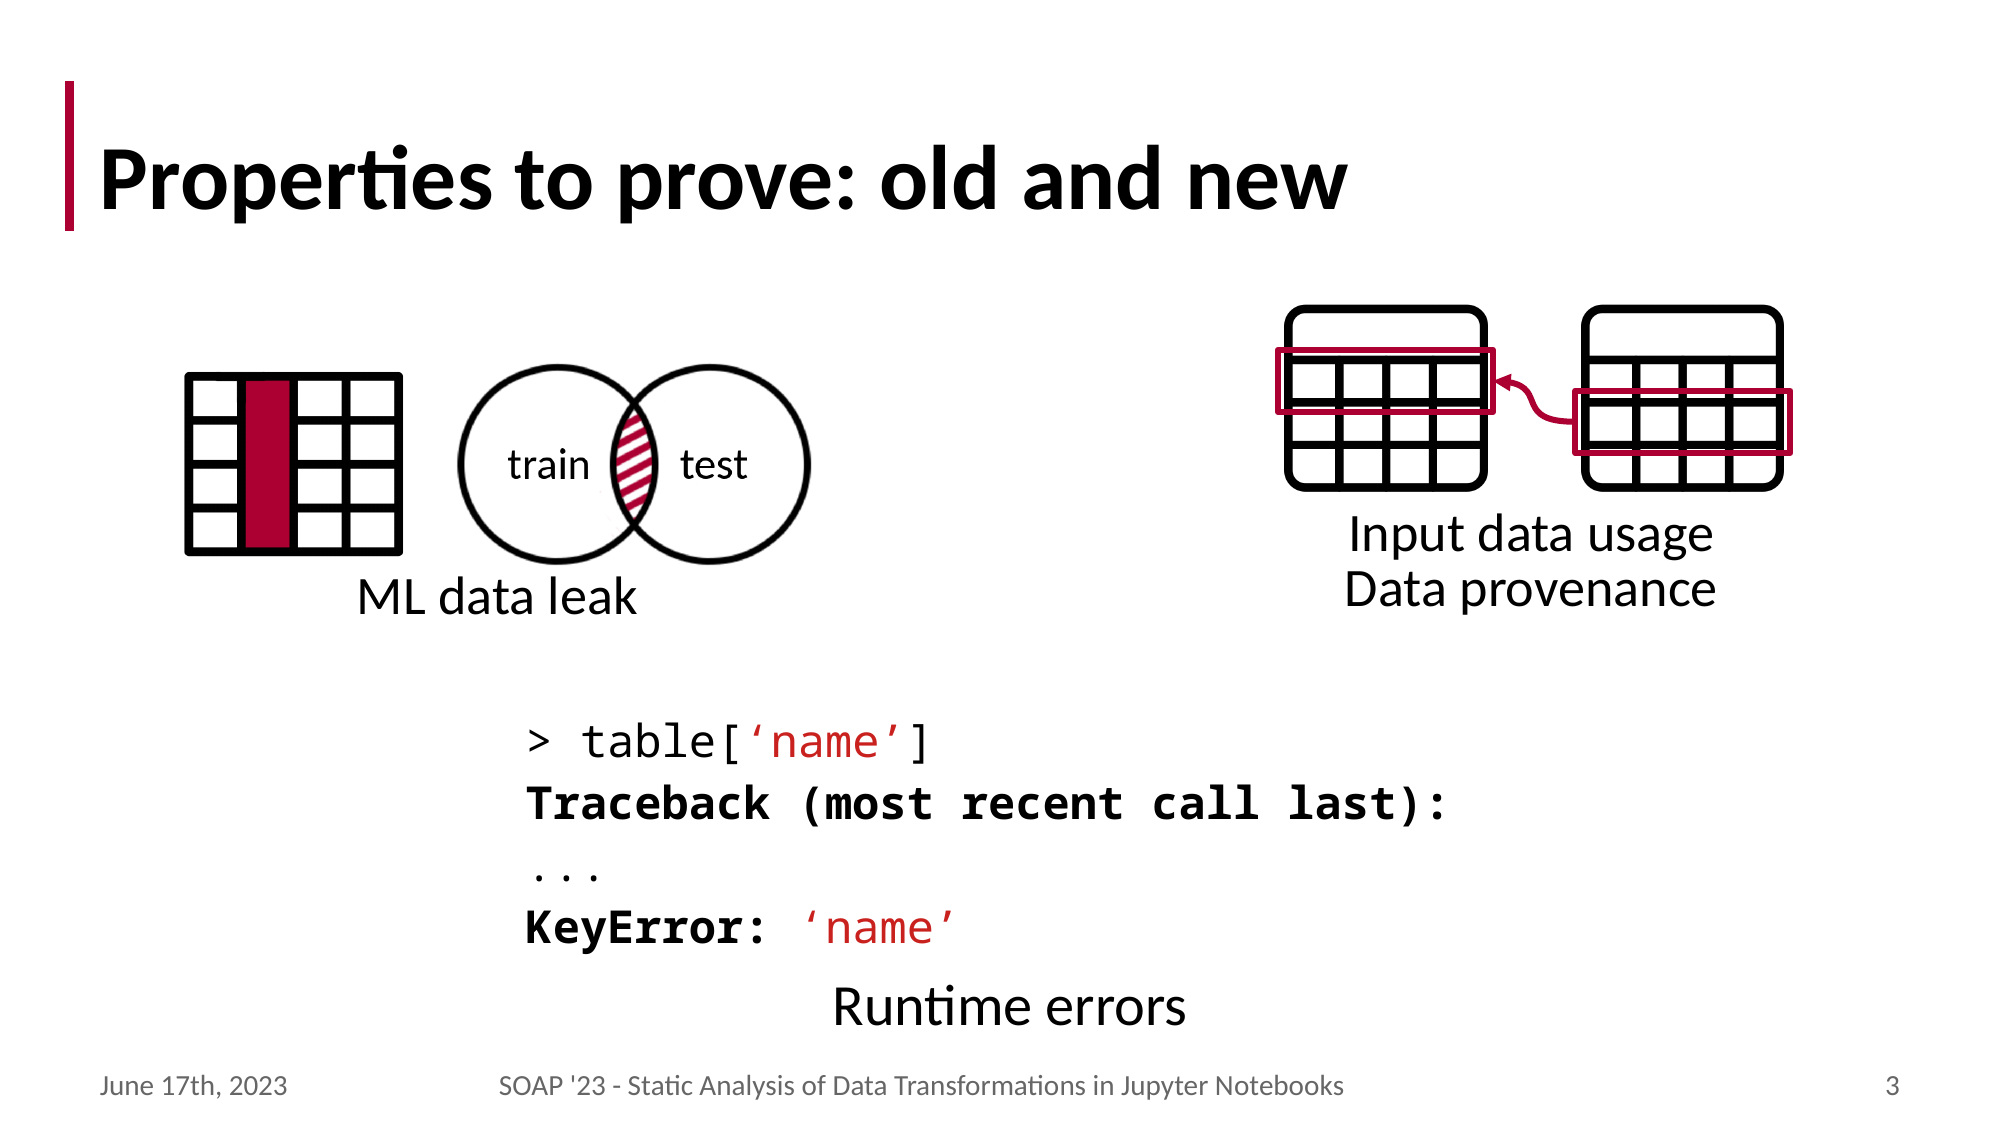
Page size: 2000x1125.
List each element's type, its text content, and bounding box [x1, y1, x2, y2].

title Properties to prove: old and new [99, 44, 1900, 233]
picture [1284, 353, 1488, 409]
picture [180, 339, 407, 566]
text_box ML data leak [180, 566, 816, 657]
picture [1581, 296, 1784, 388]
picture [1284, 296, 1488, 347]
picture [1581, 456, 1784, 500]
picture [1284, 415, 1488, 500]
text_box > table[‘name’] Traceback (most recent call last): ... KeyError: ‘name’ Runtime errors [510, 701, 1509, 994]
text_box Input data usage Data provenance [1274, 503, 1789, 655]
picture [452, 293, 816, 566]
picture [1581, 394, 1784, 450]
